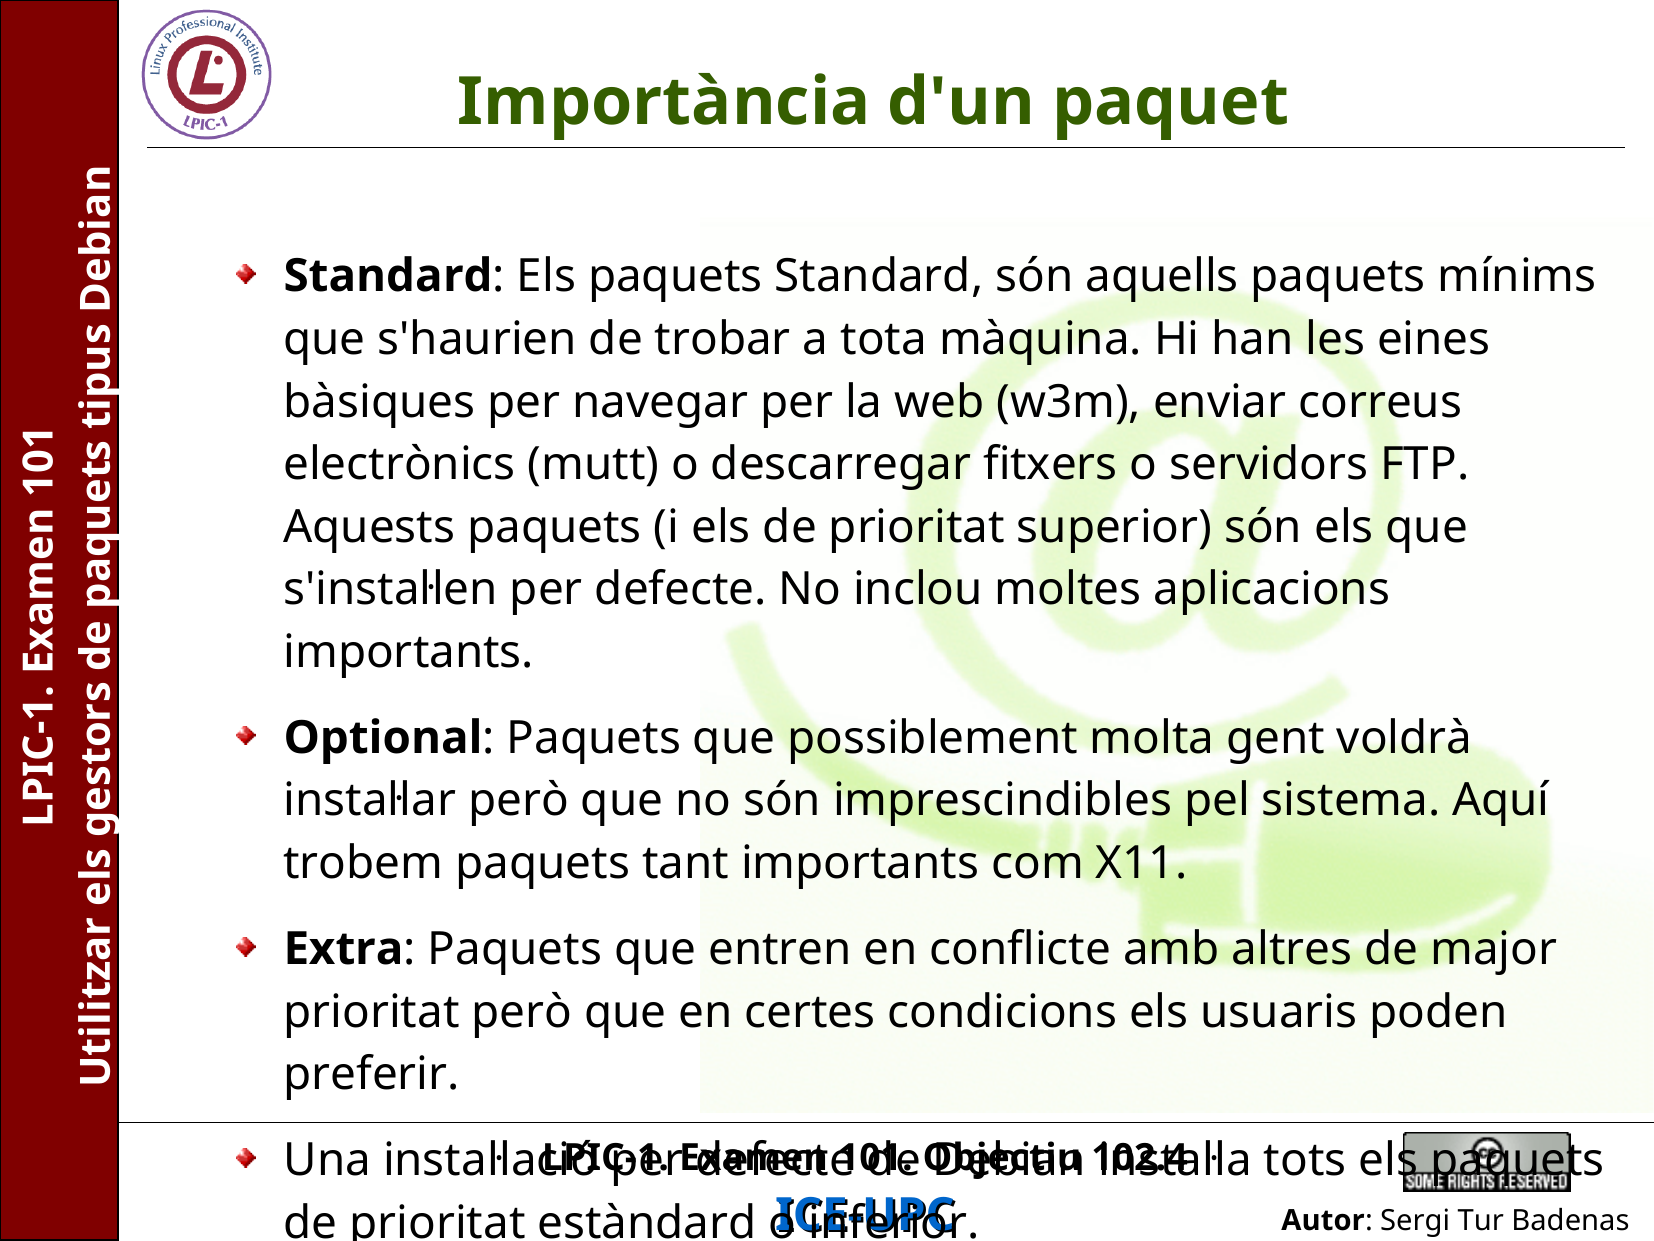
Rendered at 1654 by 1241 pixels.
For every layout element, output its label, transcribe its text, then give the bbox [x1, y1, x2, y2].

title Importància d'un paquet [129, 55, 1619, 142]
picture [135, 5, 277, 55]
picture [1403, 1132, 1571, 1192]
picture [1403, 1163, 1412, 1172]
picture [236, 1148, 256, 1168]
list Standard: Els paquets Standard, són aquells paquets mínims que s'haurien de trobar a tota màquina. Hi han les eines bàsiques per navegar per la web (w3m), enviar correus electrònics (mutt) o descarregar fitxers o servidors FTP. Aquests paquets (i els de prioritat superior) són els que s'instal·len per defecte. No inclou moltes aplicacions importants. Optional: Paquets que possiblement molta gent voldrà instal·lar però que no són imprescindibles pel sistema. Aquí trobem paquets tant importants com X11. Extra: Paquets que entren en conflicte amb altres de major prioritat però que en certes condicions els usuaris poden preferir. Una instal·lació per defecte de Debian instal·la tots els paquets de prioritat estàndard o inferior. [141, 242, 1630, 1088]
picture [700, 217, 1654, 1113]
